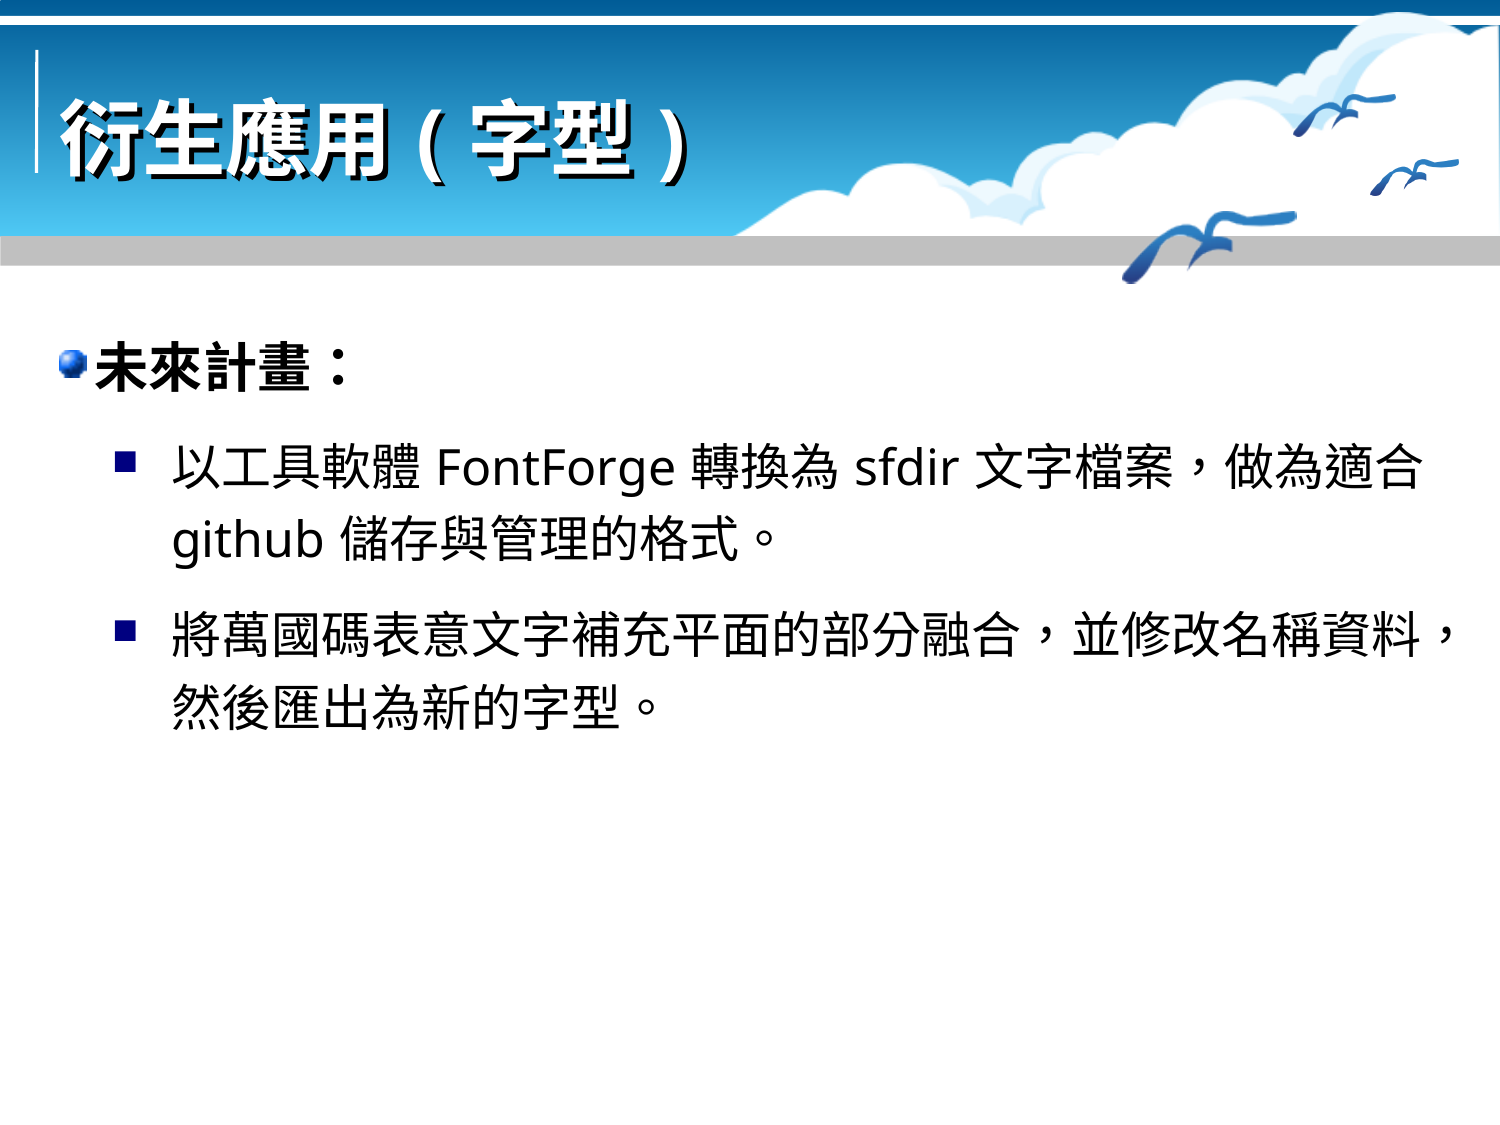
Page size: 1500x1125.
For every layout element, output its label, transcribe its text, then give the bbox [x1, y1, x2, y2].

picture [730, 12, 1500, 284]
title 衍生應用(字型) [59, 86, 1465, 186]
list 未來計畫： 以工具軟體FontForge轉換為sfdir文字檔案，做為適合github儲存與管理的格式。 將萬國碼表意文字補充平面的部分融合，並修改名稱資料，然後匯出為新的字型。 [59, 324, 1447, 1105]
